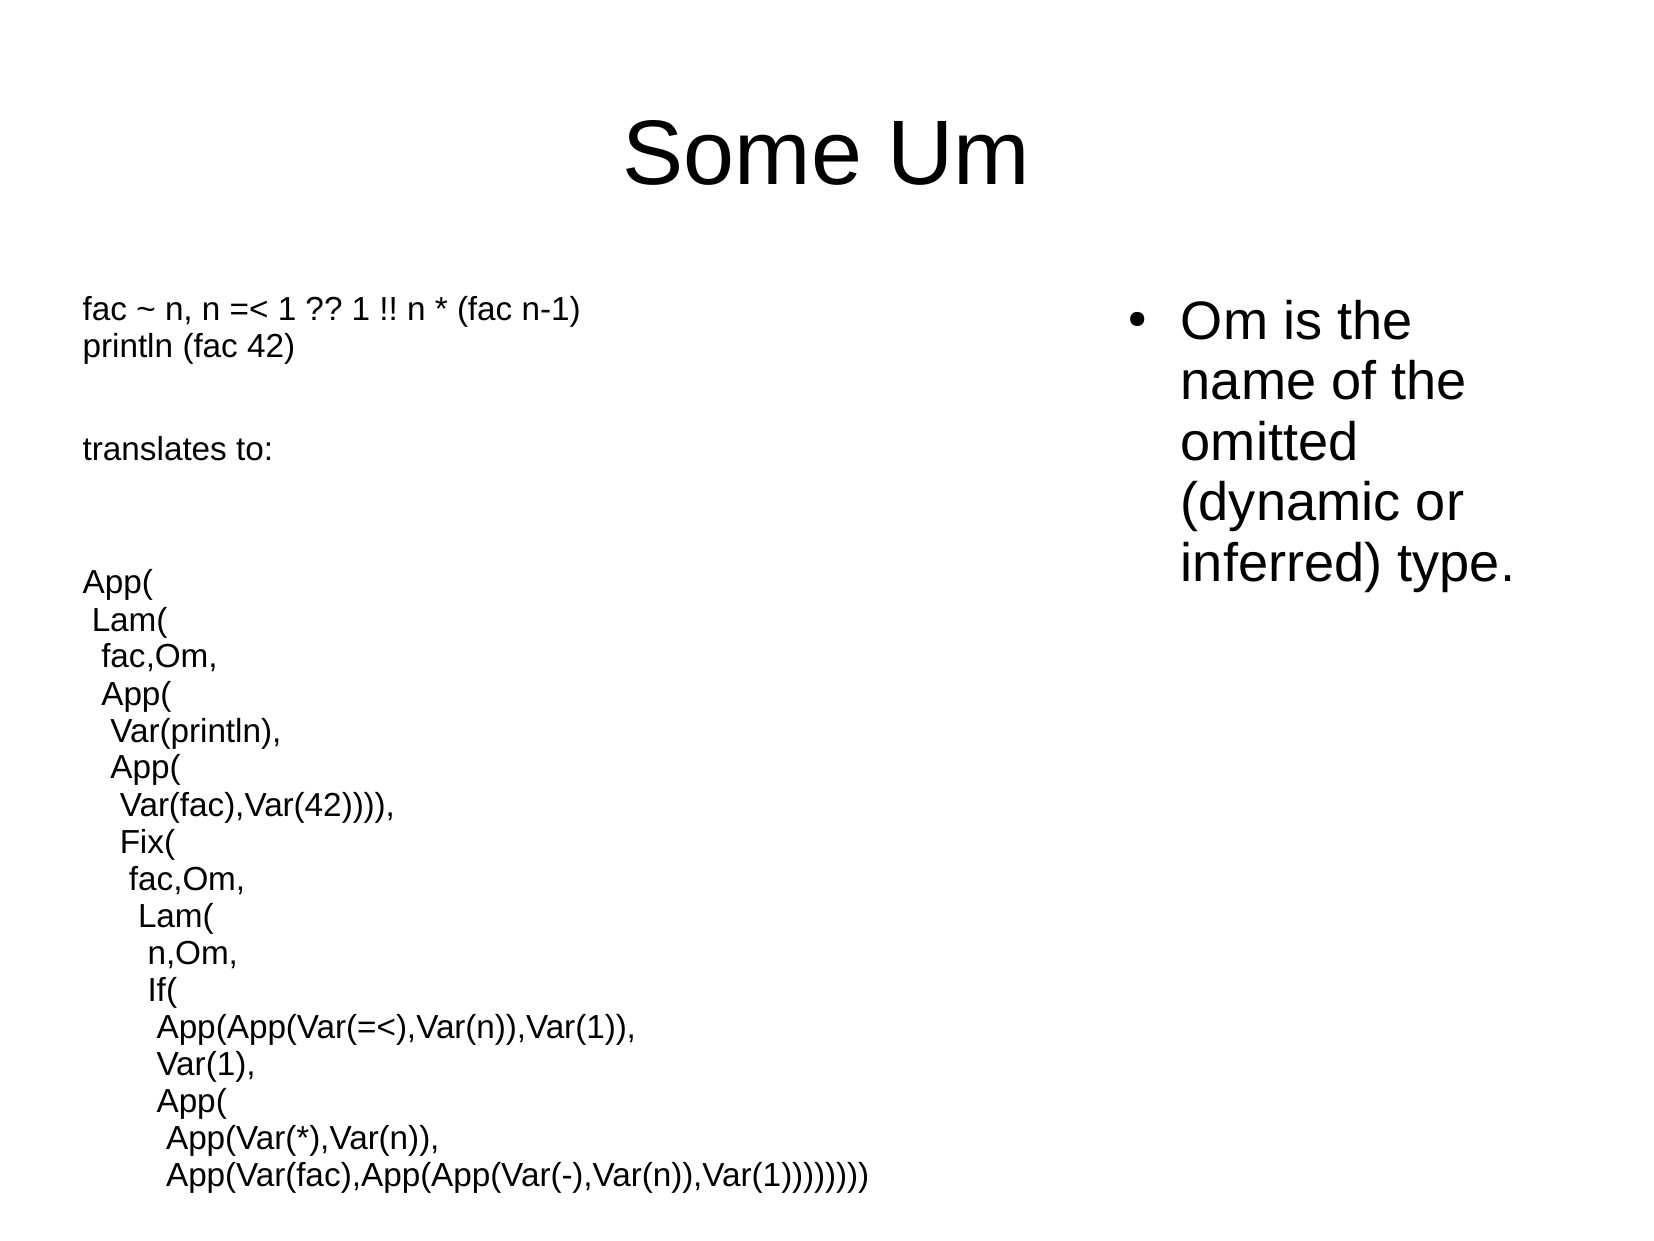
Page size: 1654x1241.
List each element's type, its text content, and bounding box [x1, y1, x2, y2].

list fac ~ n, n =< 1 ?? 1 !! n * (fac n-1) println (fac 42) translates to: App( Lam( fac,Om, App( Var(println), App( Var(fac),Var(42)))), Fix( fac,Om, Lam( n,Om, If( App(App(Var(=<),Var(n)),Var(1)), Var(1), App( App(Var(*),Var(n)), App(Var(fac),App(App(Var(-),Var(n)),Var(1)))))))) [82, 290, 1081, 1156]
title Some Um [82, 49, 1571, 257]
list Om is the name of the omitted (dynamic or inferred) type. [1110, 290, 1539, 1010]
